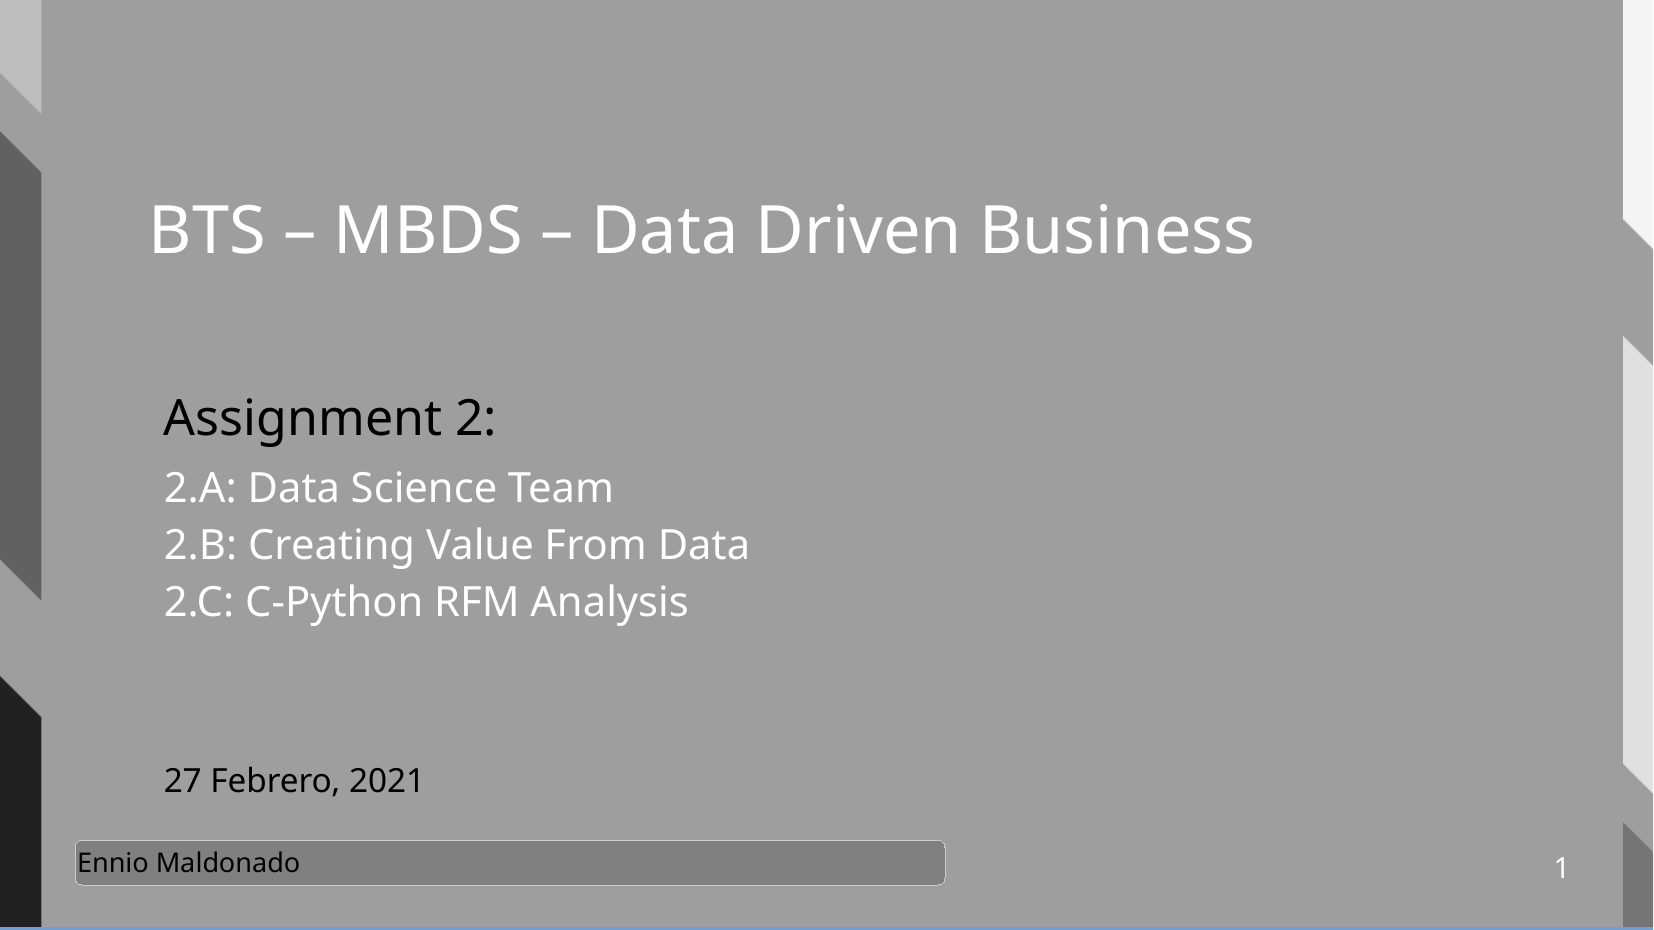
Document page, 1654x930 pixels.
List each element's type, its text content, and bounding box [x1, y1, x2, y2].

text_box 2.A: Data Science Team 2.B: Creating Value From Data 2.C: C-Python RFM Analysis [148, 449, 1039, 611]
text_box 27 Febrero, 2021 [148, 749, 522, 807]
text_box Assignment 2: [148, 374, 974, 449]
picture [0, 0, 1654, 927]
text_box Ennio Maldonado [75, 840, 946, 886]
title BTS – MBDS – Data Driven Business [148, 149, 1499, 306]
